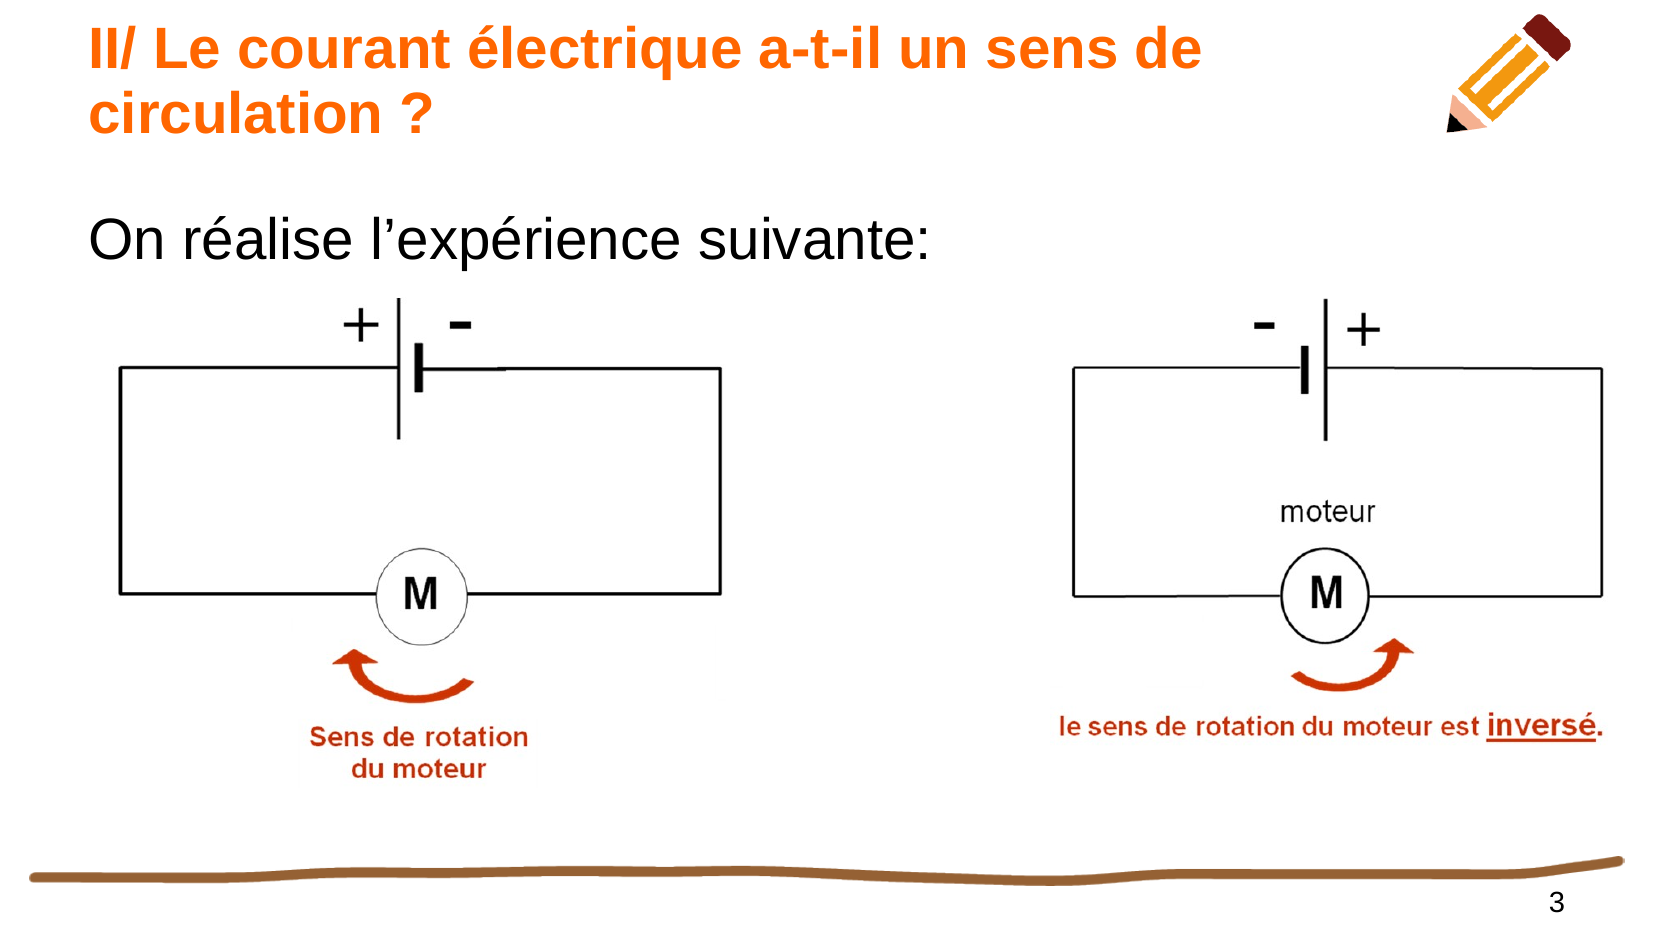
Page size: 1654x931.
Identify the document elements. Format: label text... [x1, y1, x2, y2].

list On réalise l’expérience suivante: [88, 206, 1565, 301]
title II/ Le courant électrique a-t-il un sens de circulation ? [88, 16, 1447, 147]
picture [112, 290, 726, 788]
picture [29, 856, 1625, 886]
picture [1050, 277, 1613, 759]
picture [1446, 14, 1571, 133]
